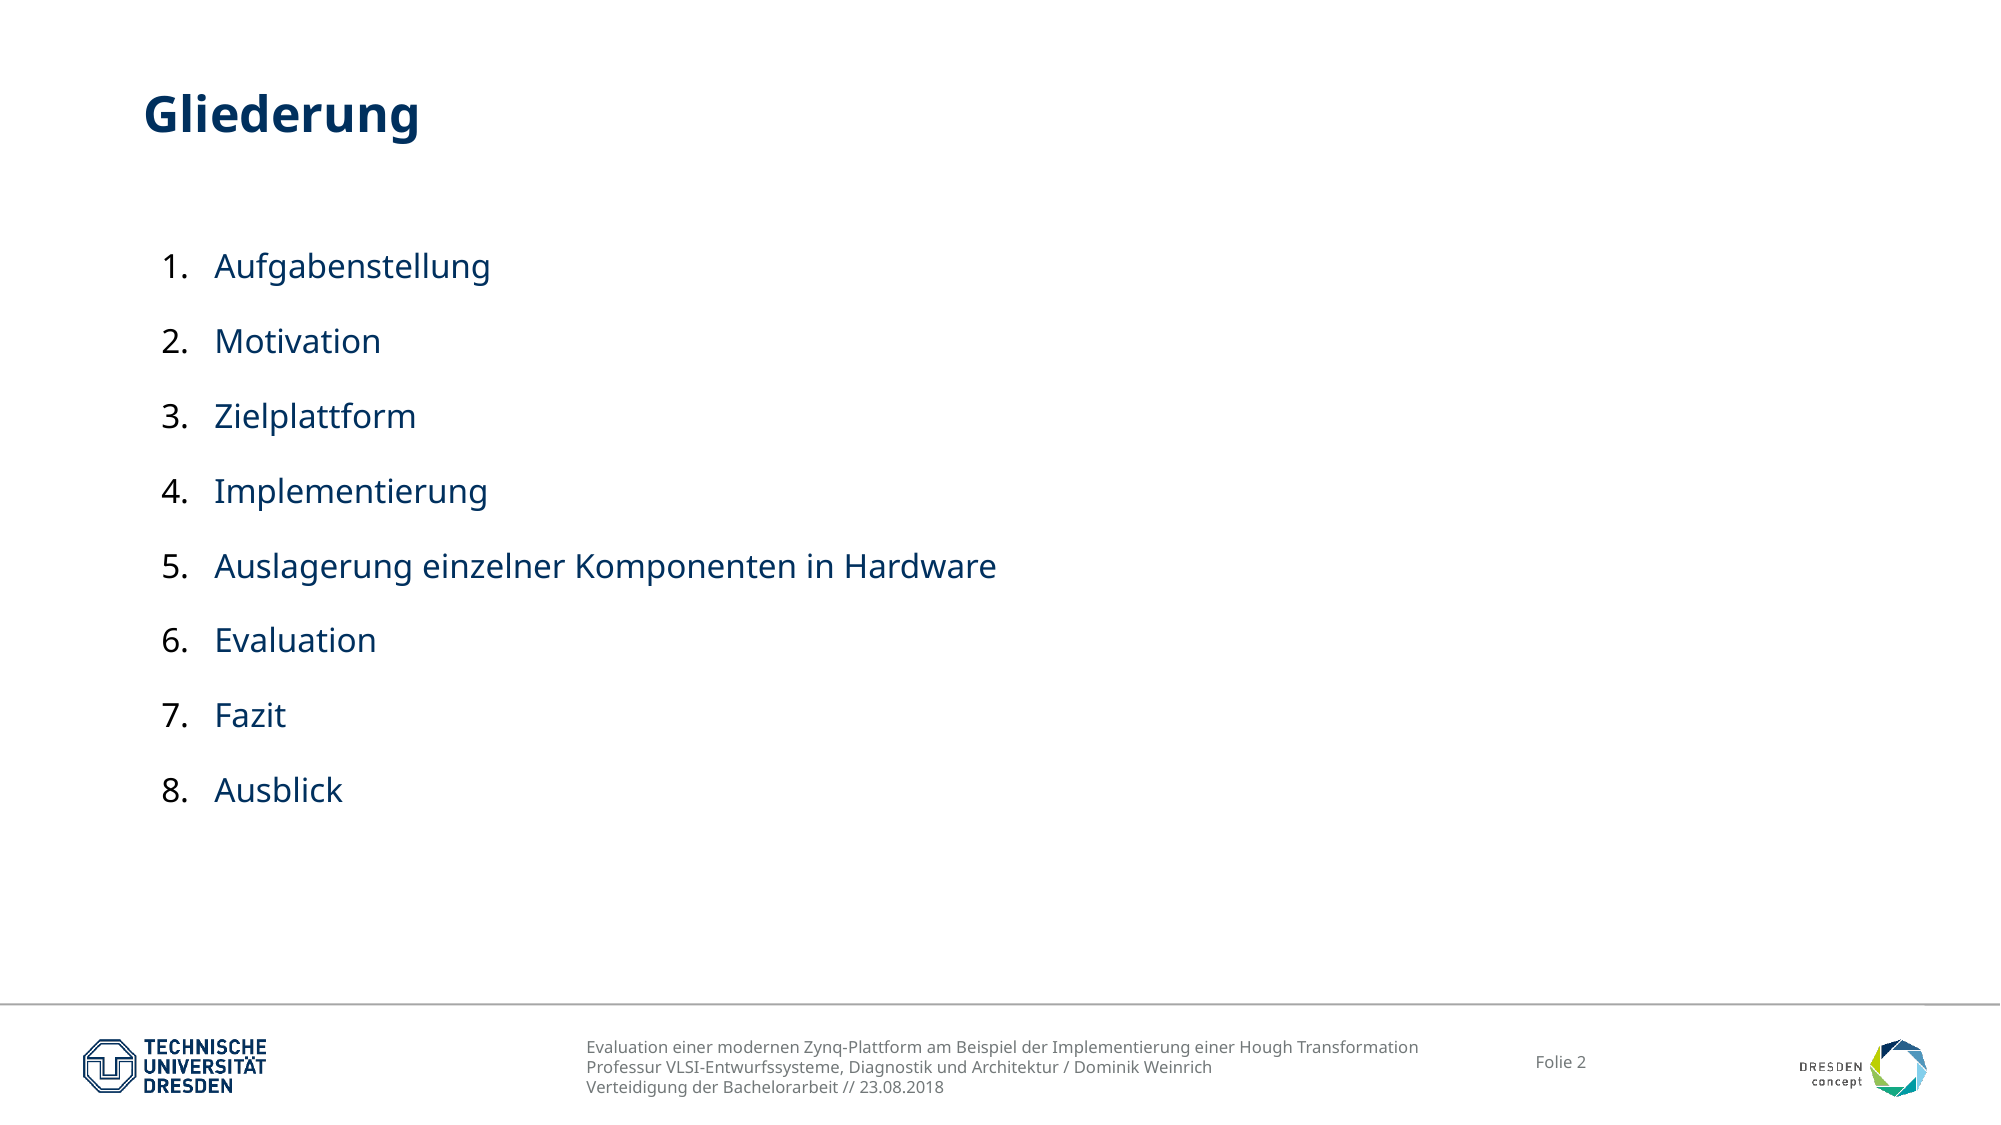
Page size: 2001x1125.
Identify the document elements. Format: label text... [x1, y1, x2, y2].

list Aufgabenstellung Motivation Zielplattform Implementierung Auslagerung einzelner Komponenten in Hardware Evaluation Fazit Ausblick [143, 243, 1880, 957]
title Gliederung [143, 56, 1880, 169]
picture [1800, 1039, 1927, 1097]
picture [83, 1039, 266, 1093]
